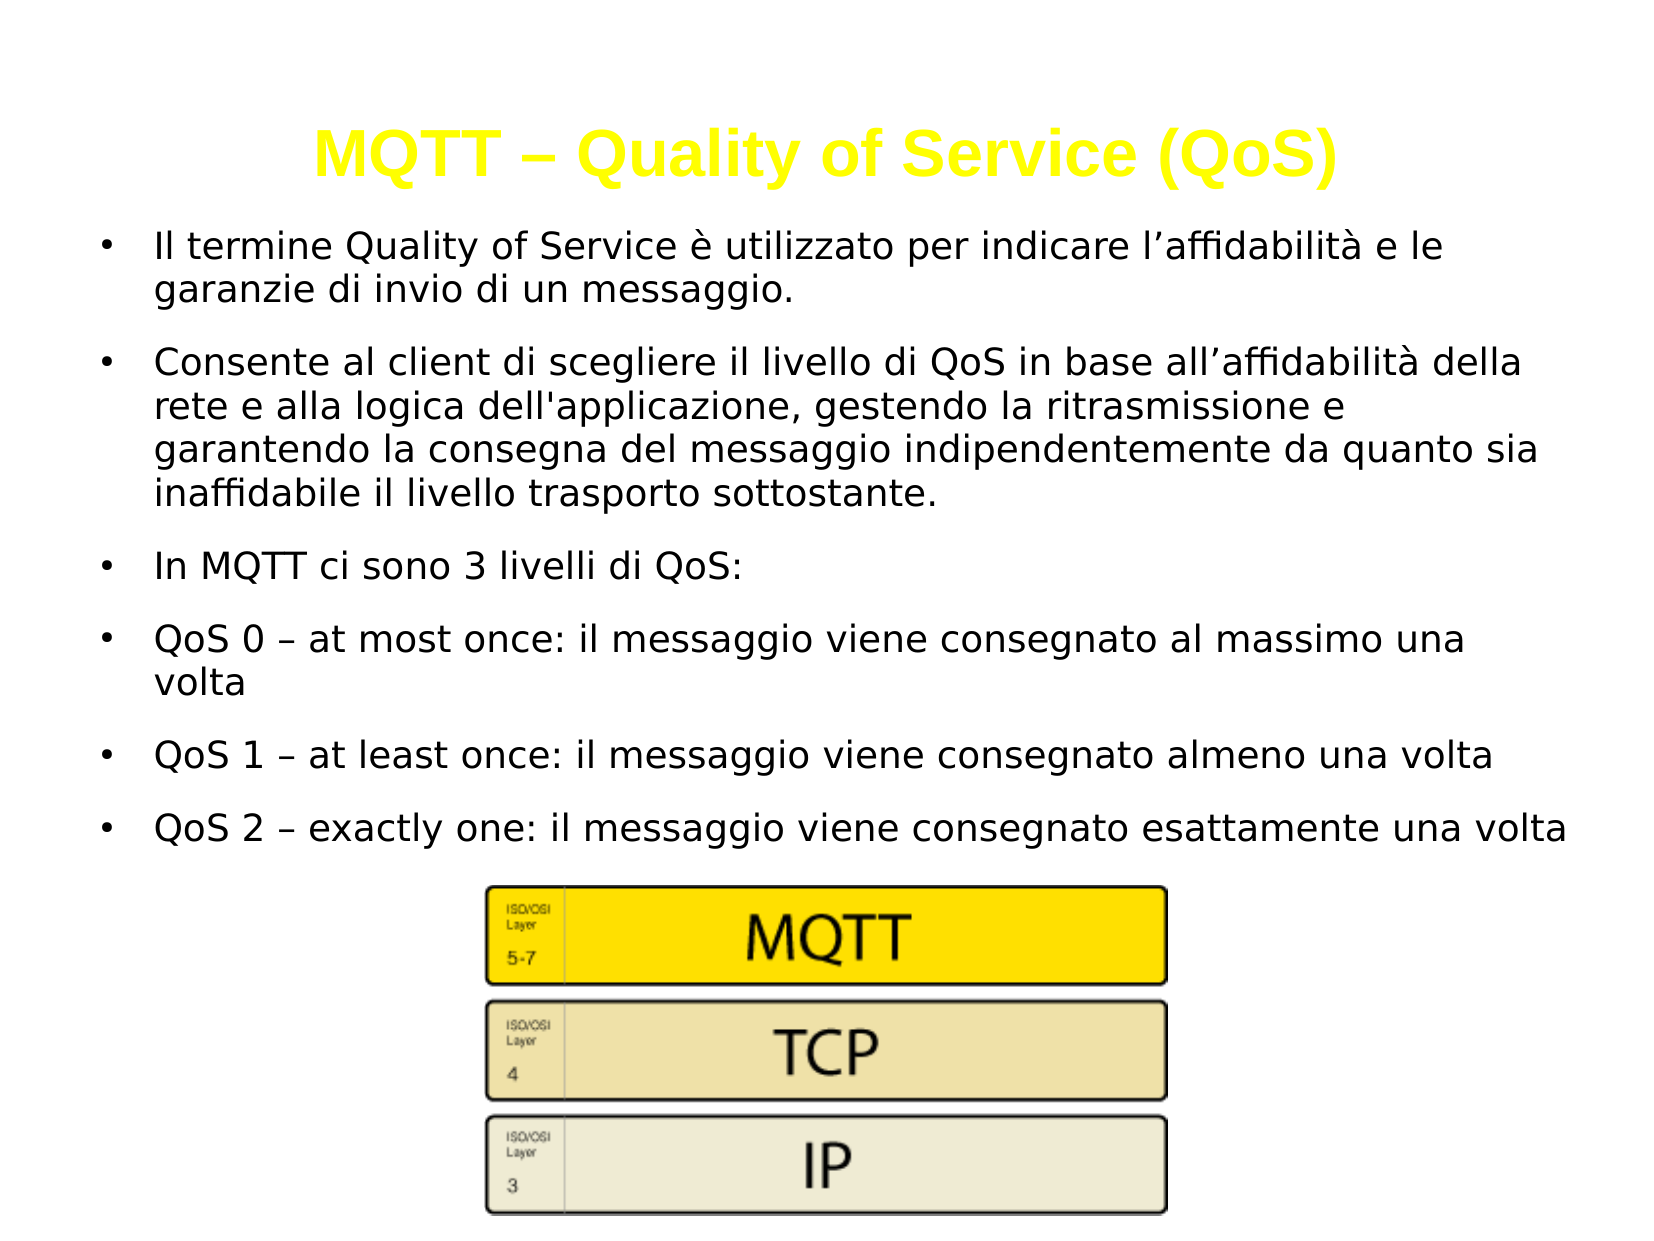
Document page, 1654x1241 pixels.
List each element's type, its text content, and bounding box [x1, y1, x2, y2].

list Il termine Quality of Service è utilizzato per indicare l’affidabilità e le garanzie di invio di un messaggio. Consente al client di scegliere il livello di QoS in base all’affidabilità della rete e alla logica dell'applicazione, gestendo la ritrasmissione e garantendo la consegna del messaggio indipendentemente da quanto sia inaffidabile il livello trasporto sottostante. In MQTT ci sono 3 livelli di QoS: QoS 0 – at most once: il messaggio viene consegnato al massimo una volta QoS 1 – at least once: il messaggio viene consegnato almeno una volta QoS 2 – exactly one: il messaggio viene consegnato esattamente una volta [82, 224, 1571, 1193]
title MQTT – Quality of Service (QoS) [82, 49, 1571, 224]
picture [484, 885, 1168, 1216]
